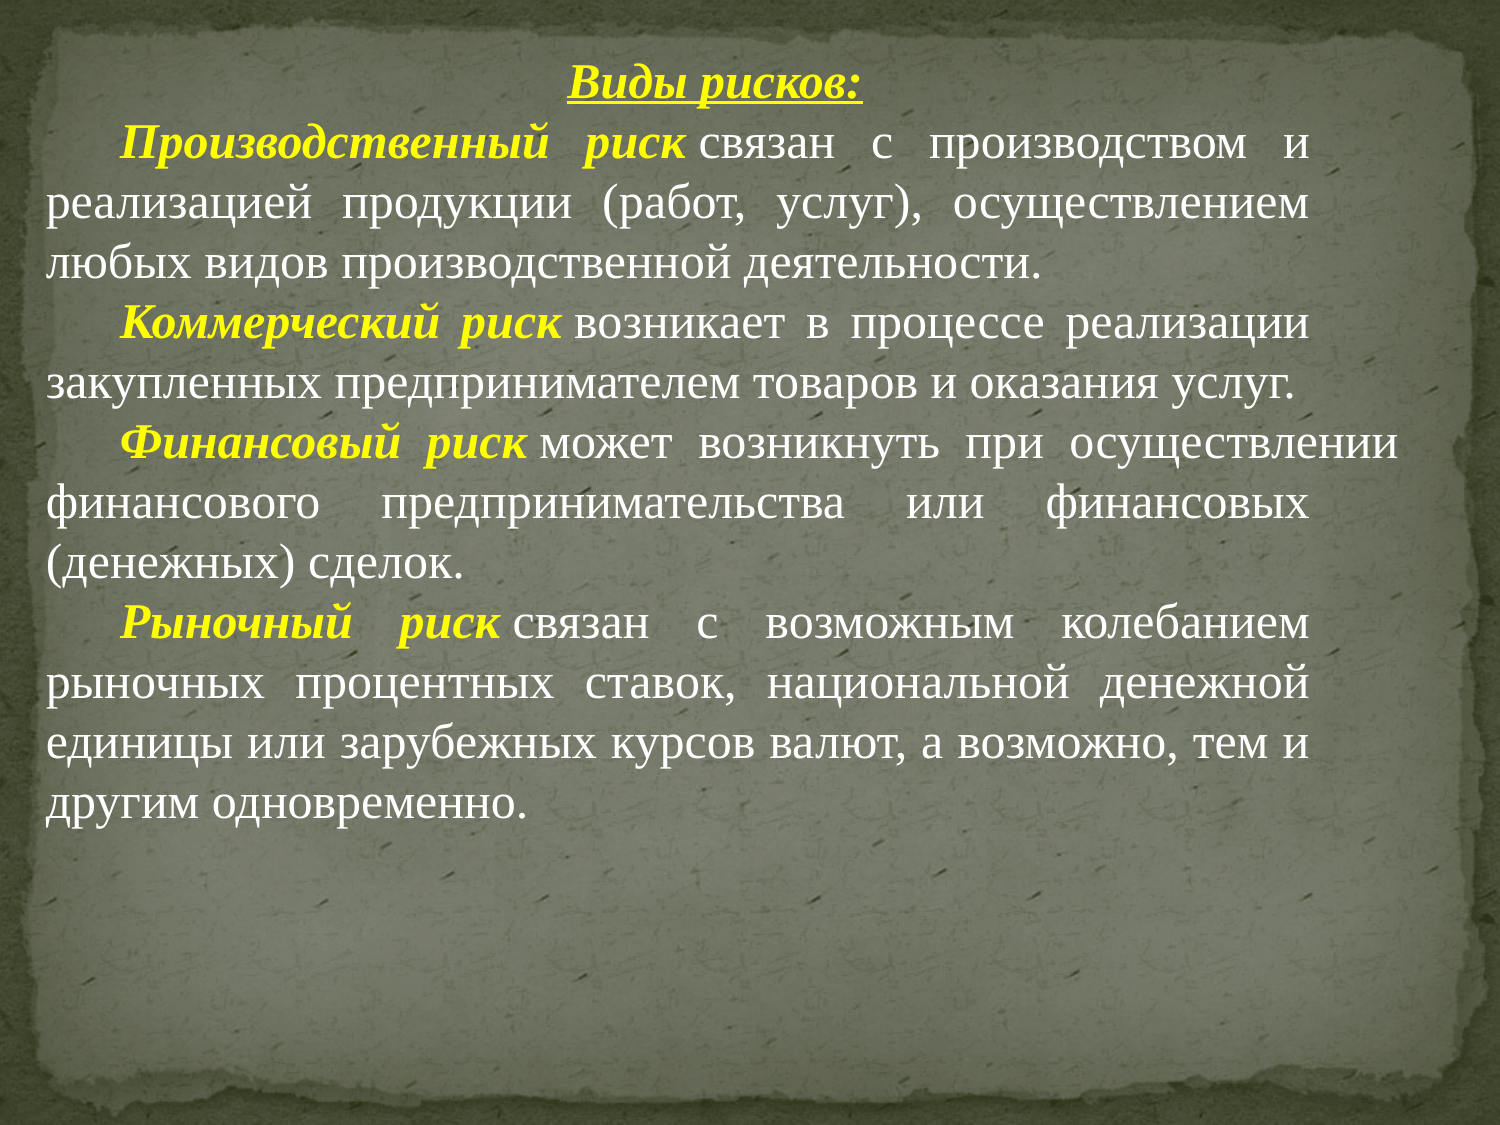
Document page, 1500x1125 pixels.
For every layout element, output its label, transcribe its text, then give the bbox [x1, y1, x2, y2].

text_box Виды рисков: Производственный риск связан с производством и реализацией продукции (работ, услуг), осуществлением любых видов производственной деятельности. Коммерческий риск возникает в процессе реализации закупленных предпринимателем товаров и оказания услуг. Финансовый риск может возникнуть при осуществлении финансового предпринимательства или финансовых (денежных) сделок. Рыночный риск связан с возможным колебанием рыночных процентных ставок, национальной денежной единицы или зарубежных курсов валют, а возможно, тем и другим одновременно. [31, 41, 1414, 836]
